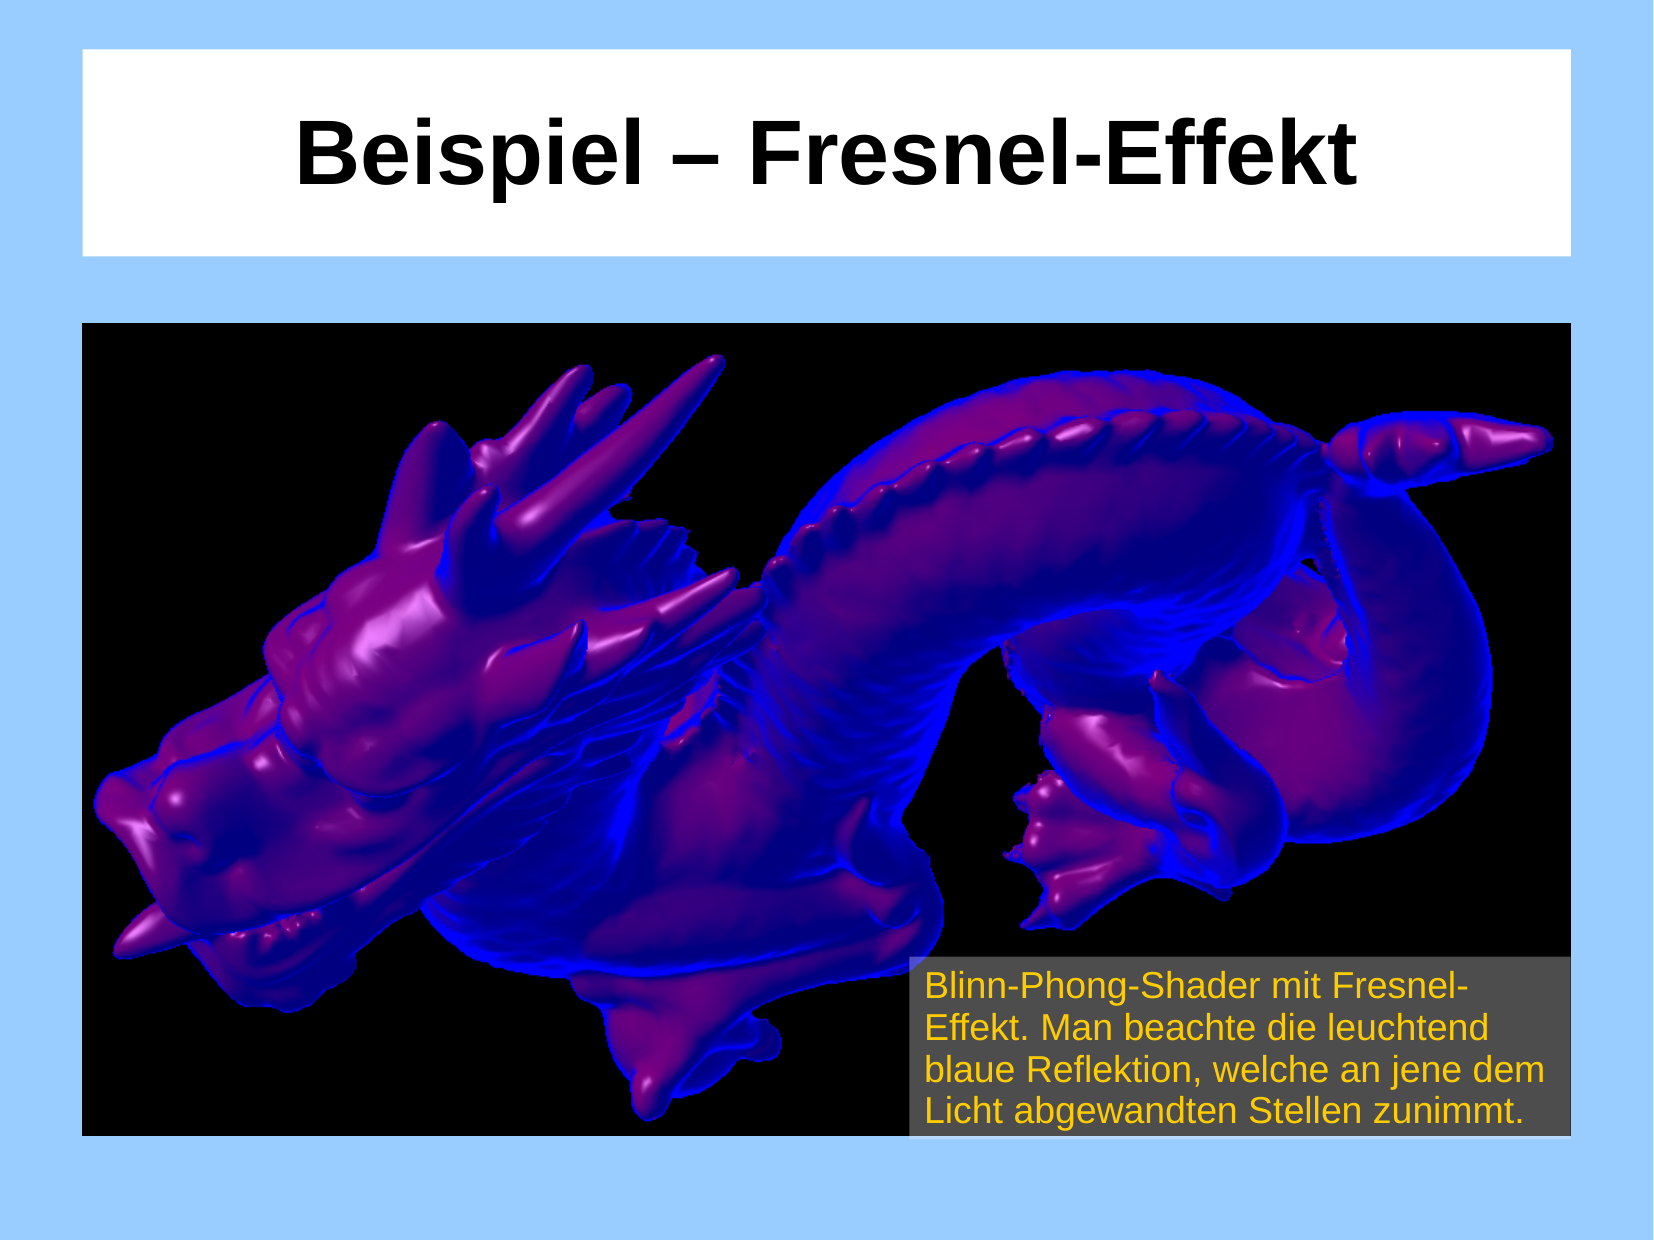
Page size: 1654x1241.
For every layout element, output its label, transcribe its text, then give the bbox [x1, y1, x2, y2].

text_box Blinn-Phong-Shader mit Fresnel-Effekt. Man beachte die leuchtend blaue Reflektion, welche an jene dem Licht abgewandten Stellen zunimmt. [909, 956, 1571, 1140]
title Beispiel – Fresnel-Effekt [82, 49, 1571, 257]
picture [82, 323, 1571, 1136]
